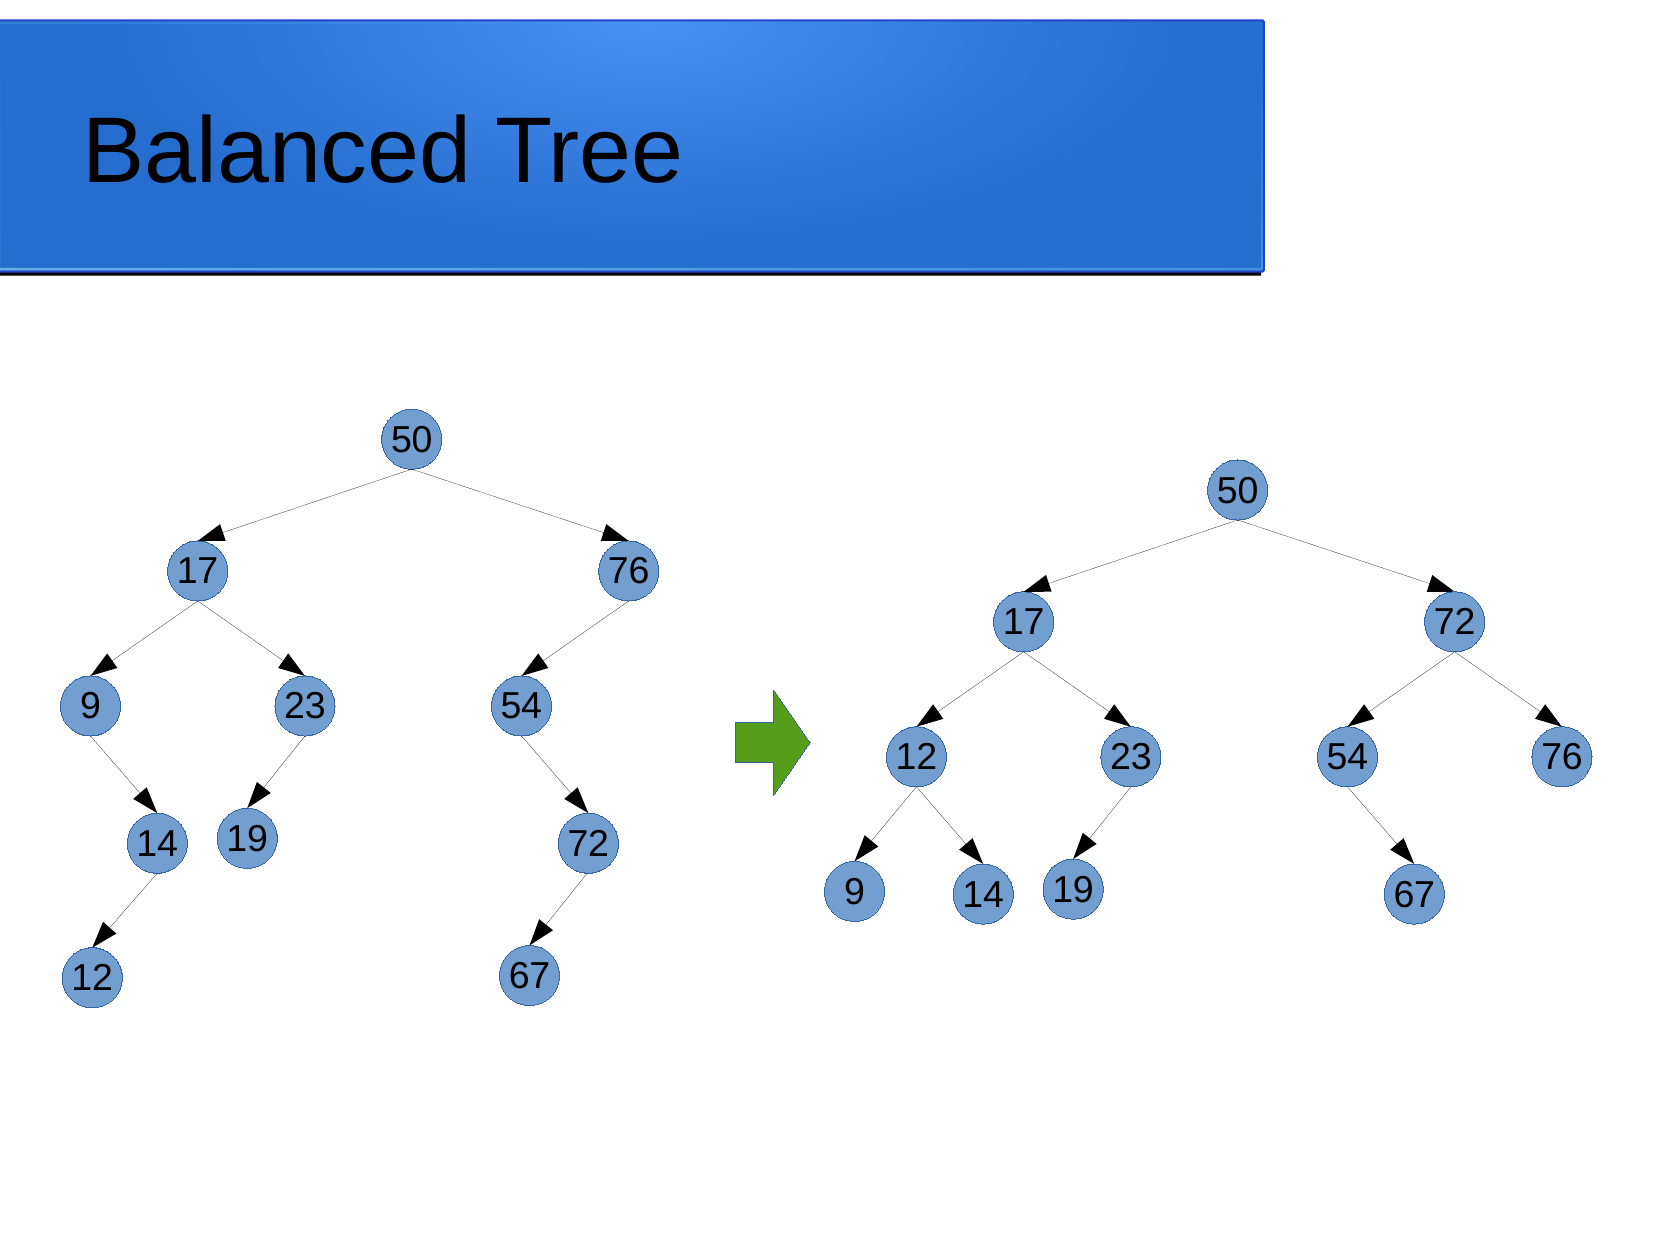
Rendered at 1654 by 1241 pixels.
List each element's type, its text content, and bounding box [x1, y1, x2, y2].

text_box [735, 690, 811, 796]
text_box 9 [60, 675, 121, 736]
text_box 19 [1043, 859, 1104, 920]
text_box 17 [167, 540, 228, 601]
text_box 50 [381, 409, 442, 469]
text_box 76 [1531, 726, 1593, 787]
text_box 14 [953, 864, 1014, 925]
text_box 23 [274, 675, 336, 736]
text_box 76 [598, 540, 659, 601]
text_box 50 [1207, 459, 1268, 520]
text_box 67 [1384, 864, 1445, 925]
text_box 72 [558, 813, 619, 874]
text_box 19 [217, 808, 278, 869]
text_box 23 [1100, 726, 1161, 787]
text_box 54 [491, 675, 552, 736]
text_box 54 [1317, 726, 1378, 787]
title Balanced Tree [82, 47, 1235, 252]
text_box 12 [886, 726, 947, 787]
text_box 17 [993, 591, 1054, 652]
text_box 72 [1424, 591, 1485, 652]
text_box 12 [62, 947, 123, 1008]
text_box 14 [127, 813, 188, 874]
text_box 67 [499, 945, 560, 1006]
text_box 9 [824, 861, 885, 922]
